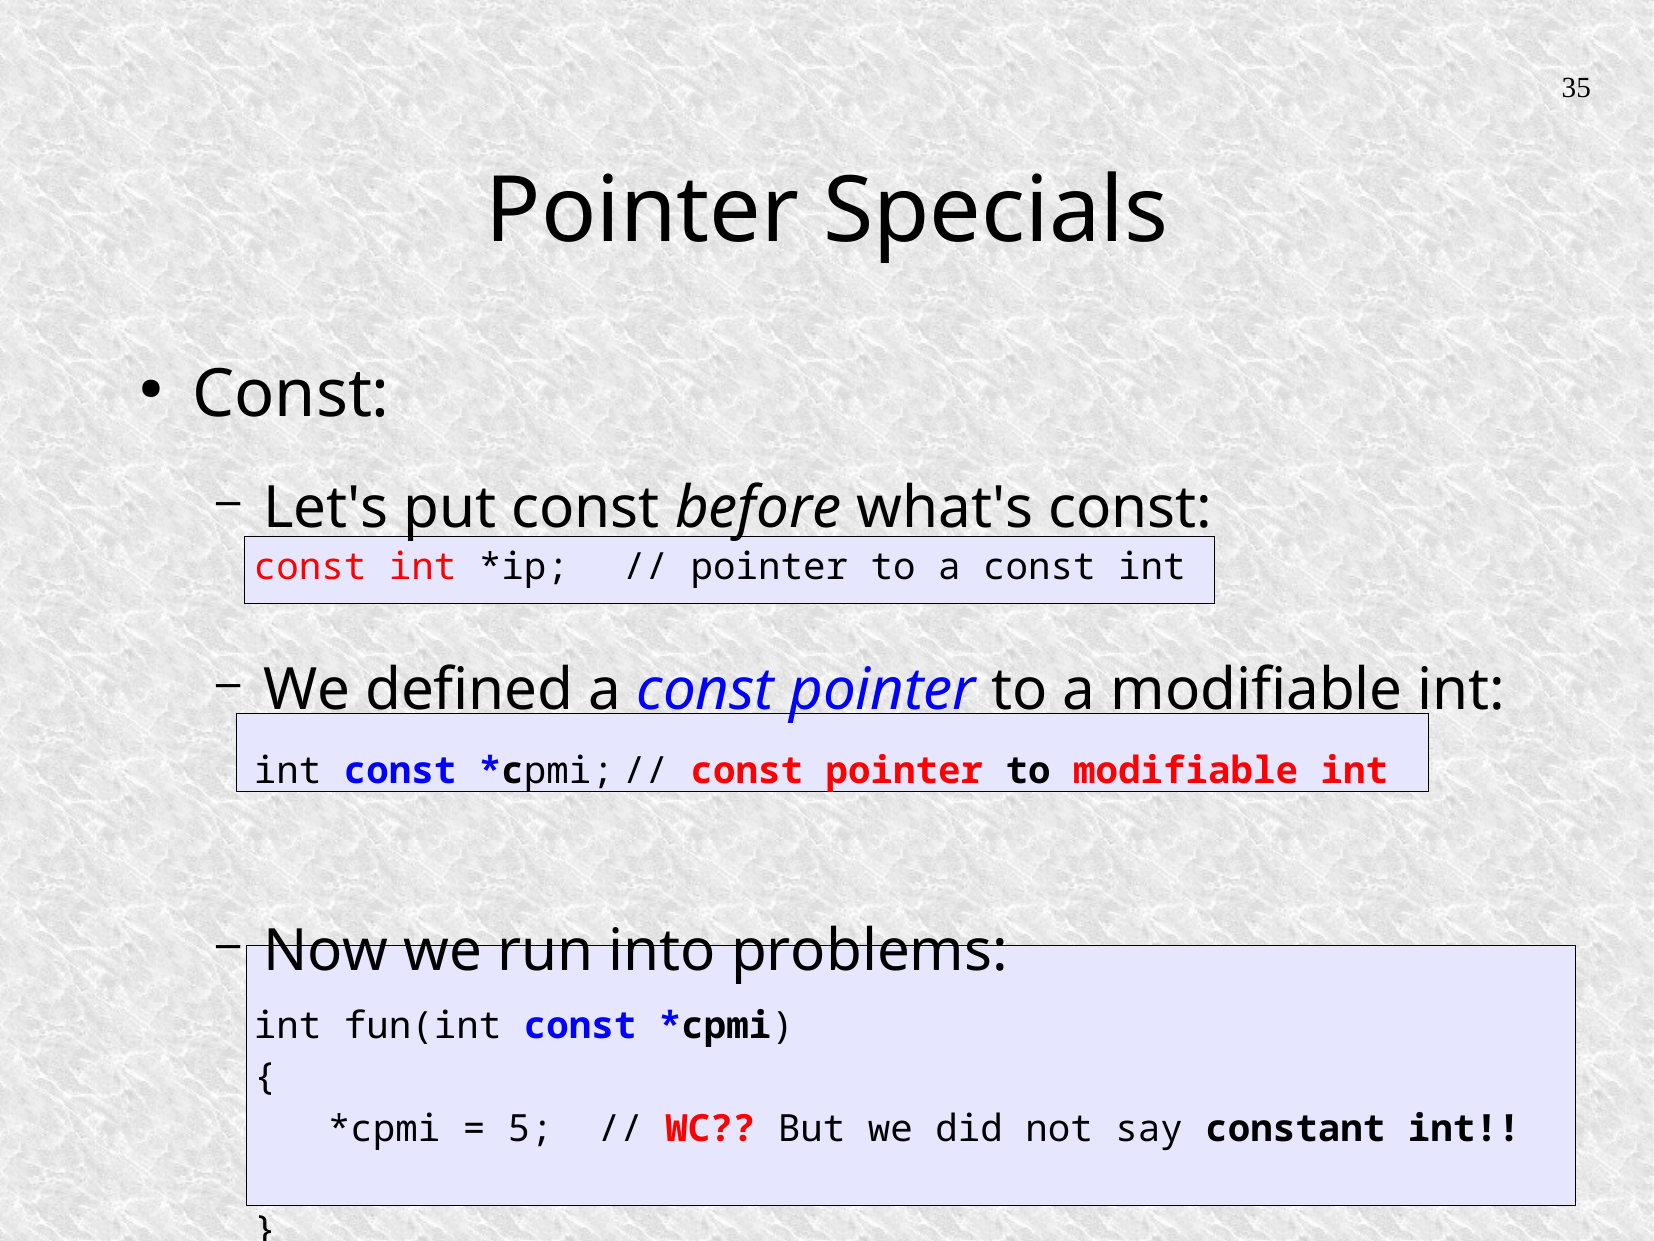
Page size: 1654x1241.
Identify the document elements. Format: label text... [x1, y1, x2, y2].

picture [0, 0, 1654, 1241]
text_box [246, 1128, 1576, 1206]
title Pointer Specials [121, 102, 1534, 311]
text_box const int *ip; // pointer to a const int int const *cpmi; // const pointer to modifiable int int fun(int const *cpmi) { *cpmi = 5; // WC?? But we did not say constant int!! } [254, 539, 1605, 1194]
list Const: Let's put const before what's const: We defined a const pointer to a modifiable int: Now we run into problems: [121, 344, 1654, 1128]
